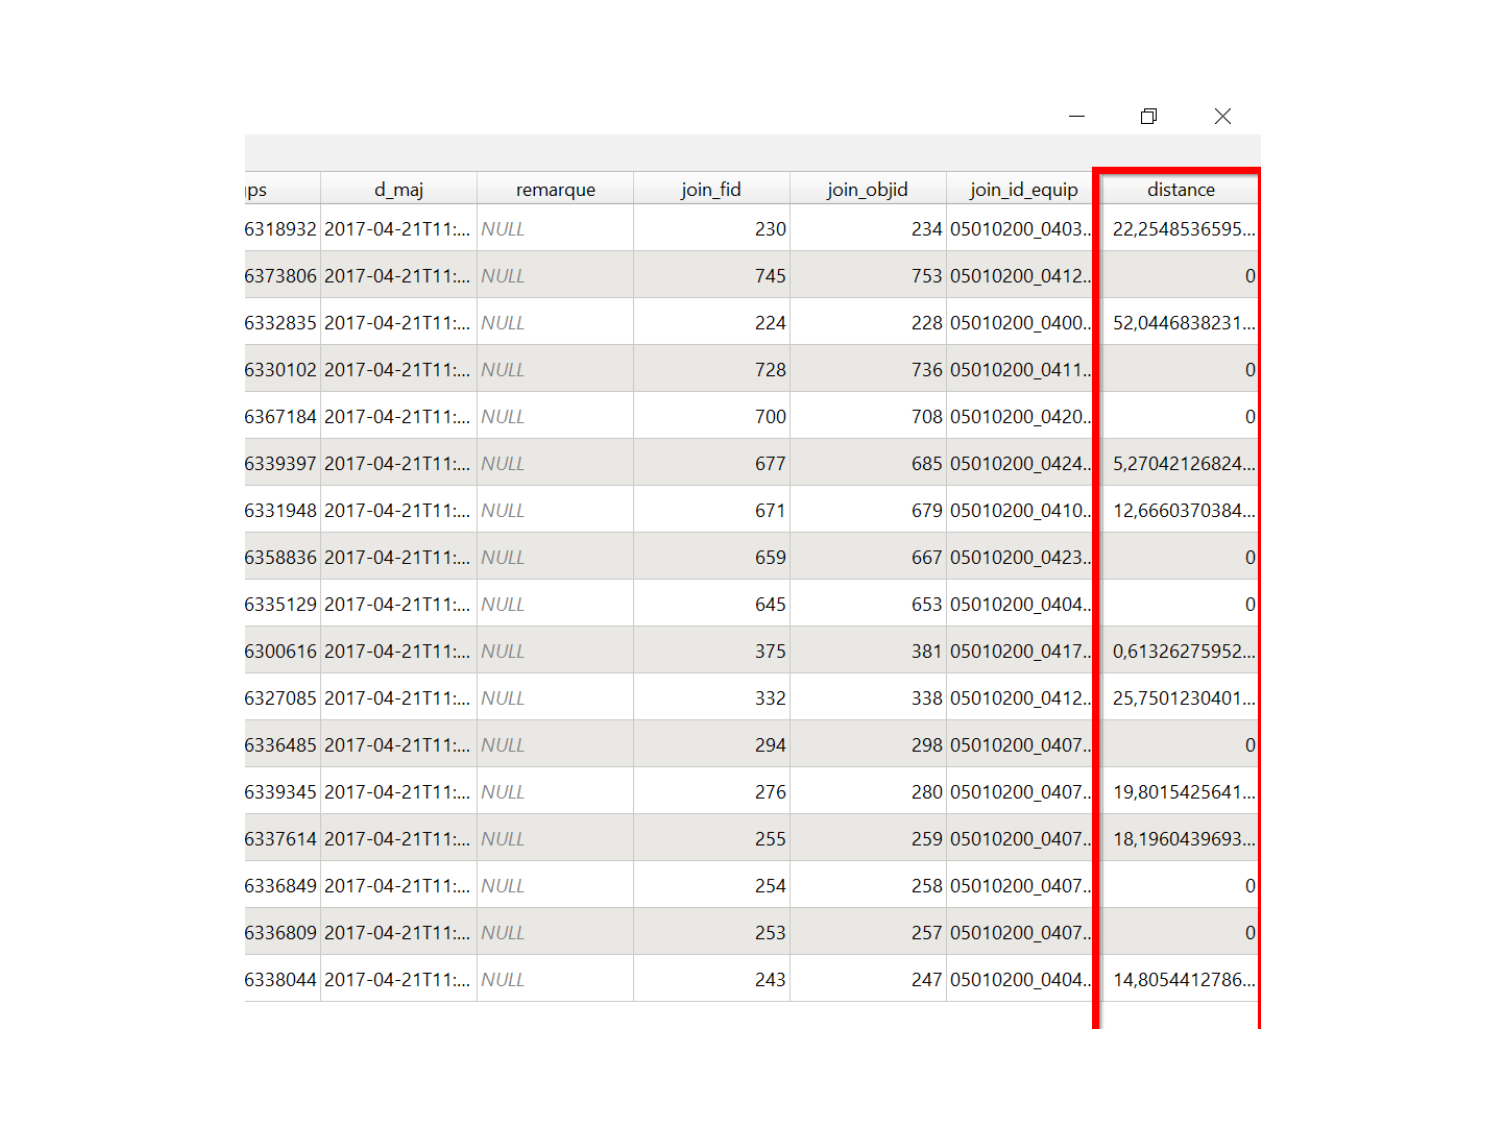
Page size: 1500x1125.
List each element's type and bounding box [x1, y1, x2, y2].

picture [245, 99, 1261, 1029]
